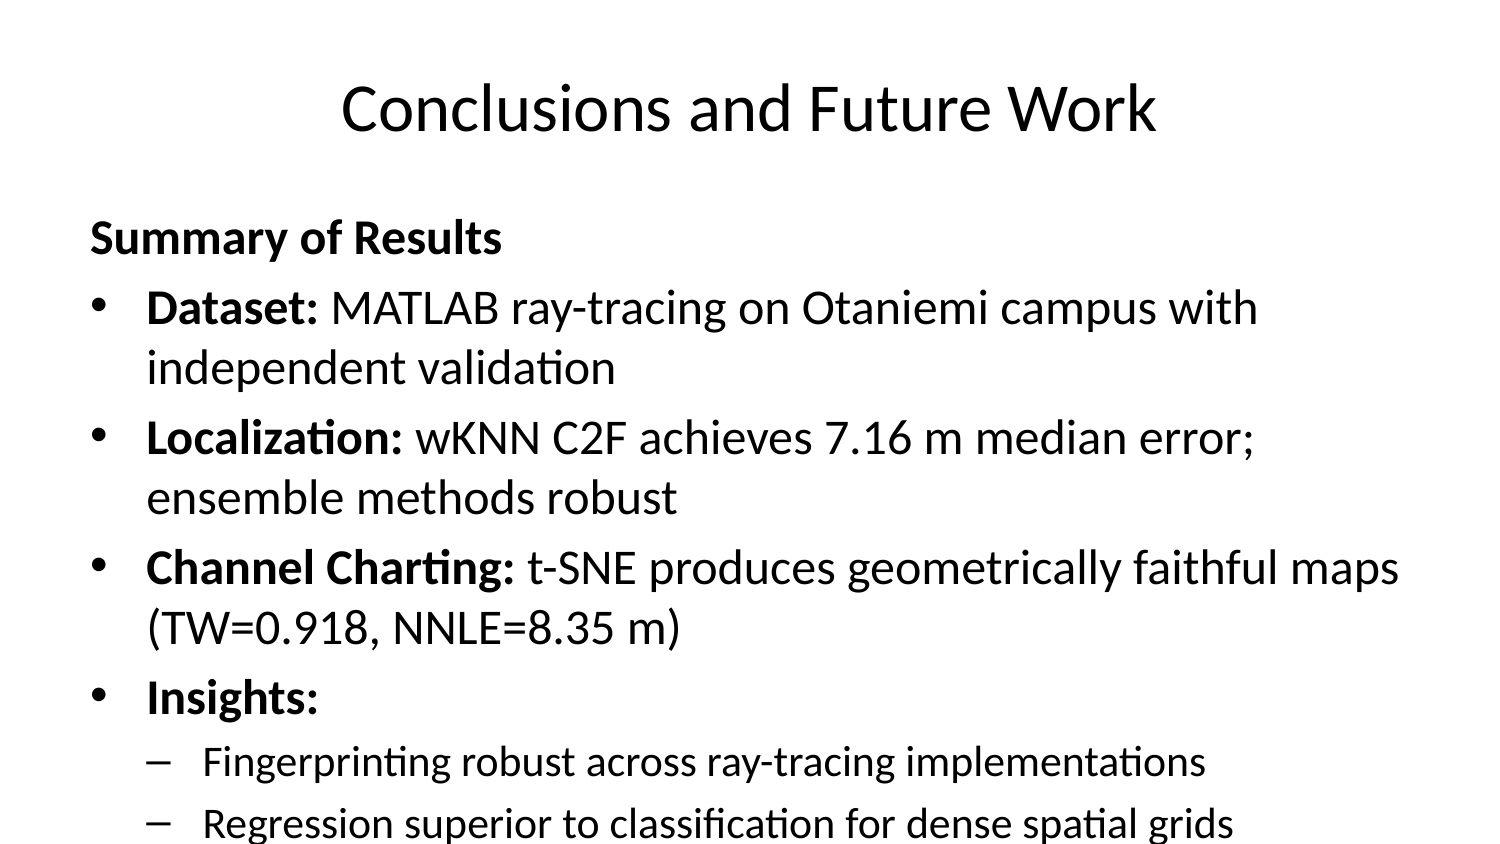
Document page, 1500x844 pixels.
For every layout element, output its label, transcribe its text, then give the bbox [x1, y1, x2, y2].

title Conclusions and Future Work [75, 33, 1425, 175]
list Summary of Results Dataset: MATLAB ray-tracing on Otaniemi campus with independent validation Localization: wKNN C2F achieves 7.16 m median error; ensemble methods robust Channel Charting: t-SNE produces geometrically faithful maps (TW=0.918, NNLE=8.35 m) Insights: Fingerprinting robust across ray-tracing implementations Regression superior to classification for dense spatial grids Unsupervised charting competitive with supervised localization Limitations: NLOS shadow regions cause ambiguity and inflated error tails Limited training samples constrain deep learning approaches Future Work Enhanced Features: Incorporate per-path AoA/AoD angles from ray-tracing output Metric-Preserving Loss: Replace MSE autoencoder with Siamese/triplet loss Larger Scene: Extend to full 77-building Otaniemi model (GPU acceleration needed) Semi-Supervised Charting: Use small subset of labelled anchors to regularise latent space Practical Demonstration: Beam-management or handover policy based on learned radio-space embedding [75, 196, 1425, 754]
